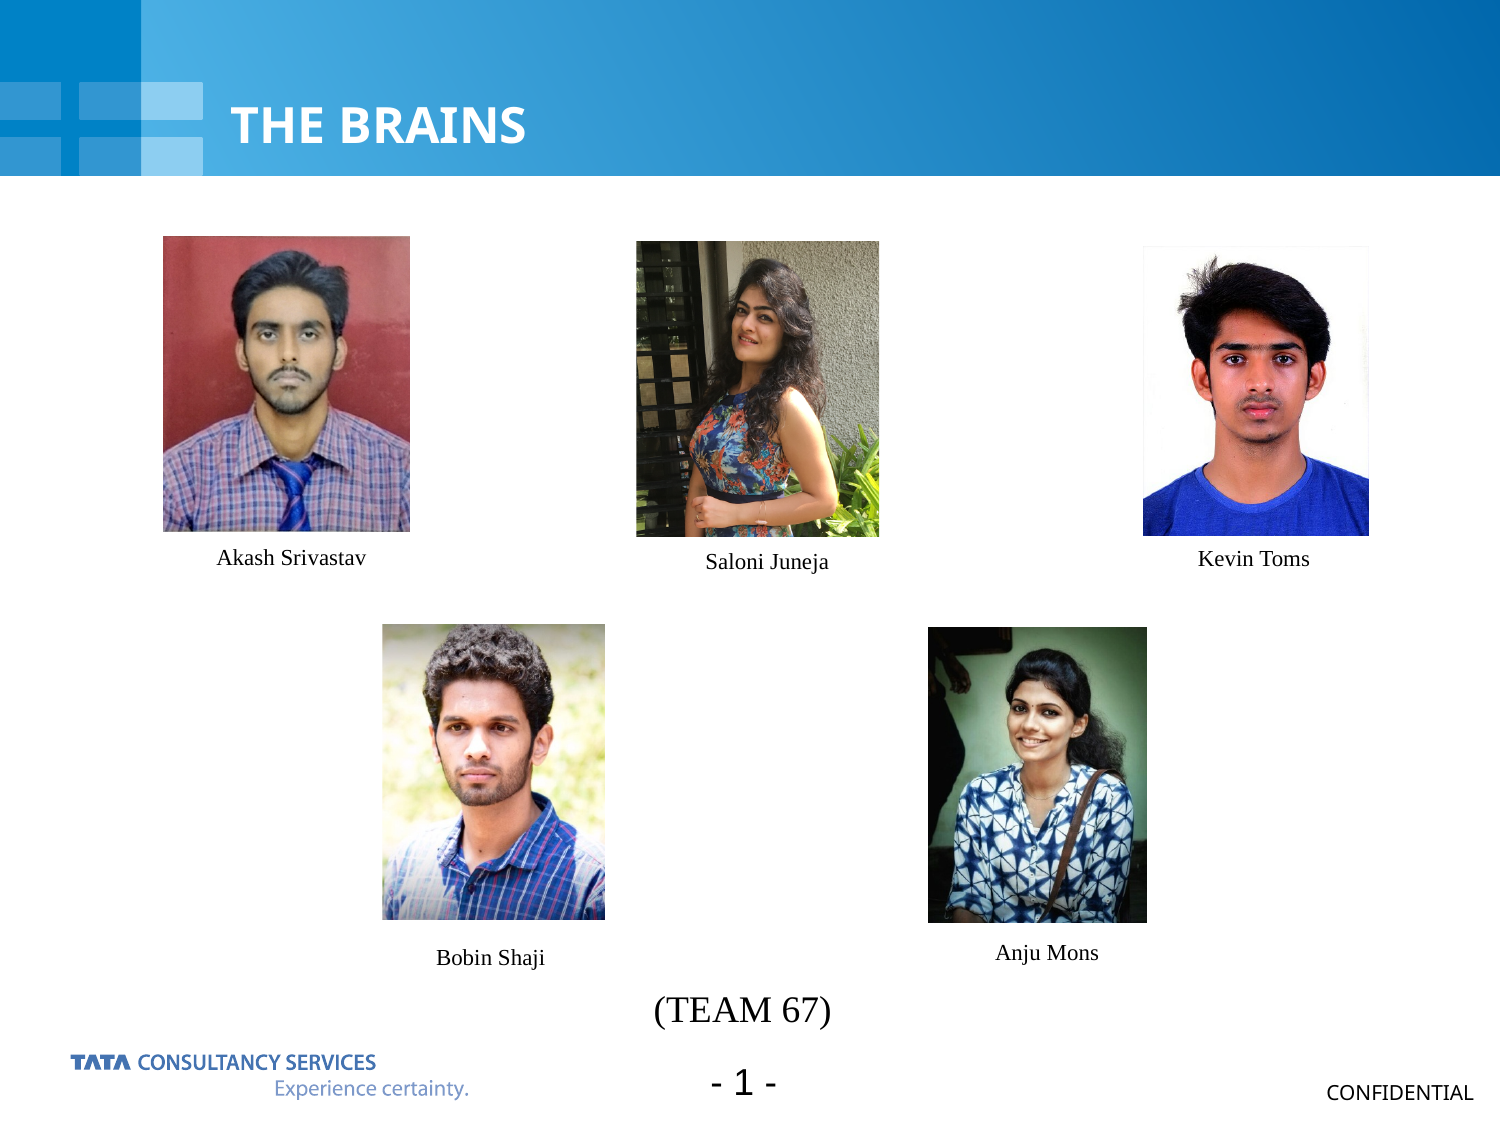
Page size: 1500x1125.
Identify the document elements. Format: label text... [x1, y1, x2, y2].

picture [1143, 246, 1369, 536]
picture [382, 624, 605, 920]
picture [163, 236, 410, 532]
text_box Anju Mons [980, 929, 1145, 972]
slide_number - 1 - [695, 1050, 805, 1110]
text_box (TEAM 67) [638, 978, 857, 1038]
text_box Akash Srivastav [201, 535, 404, 578]
picture [636, 241, 880, 537]
text_box Bobin Shaji [421, 934, 586, 978]
picture [928, 627, 1147, 923]
text_box Kevin Toms [1183, 536, 1348, 579]
text_box Saloni Juneja [690, 539, 855, 582]
title THE BRAINS [215, 76, 1357, 180]
